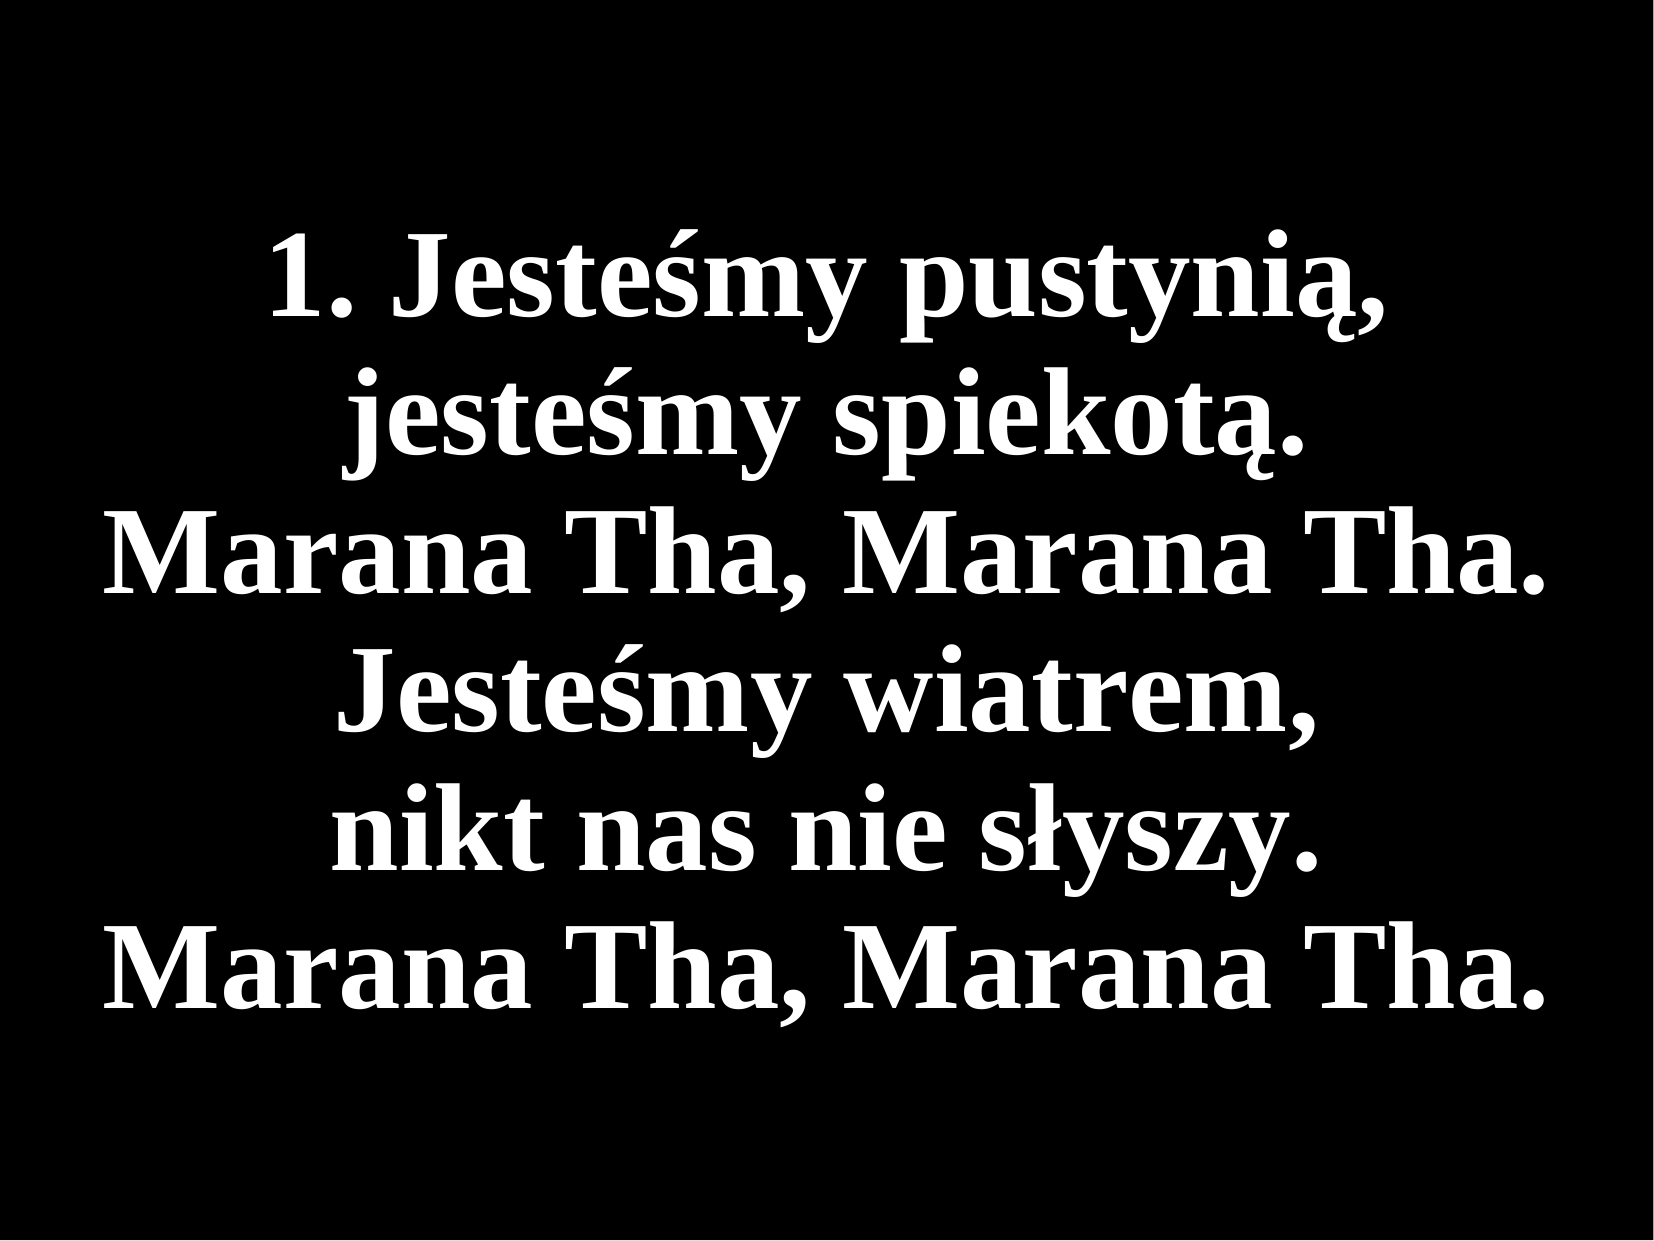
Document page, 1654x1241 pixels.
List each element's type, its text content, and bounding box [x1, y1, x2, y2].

title 1. Jesteśmy pustynią, jesteśmy spiekotą. Marana Tha, Marana Tha. Jesteśmy wiatrem, nikt nas nie słyszy. Marana Tha, Marana Tha. [0, 0, 1654, 1241]
